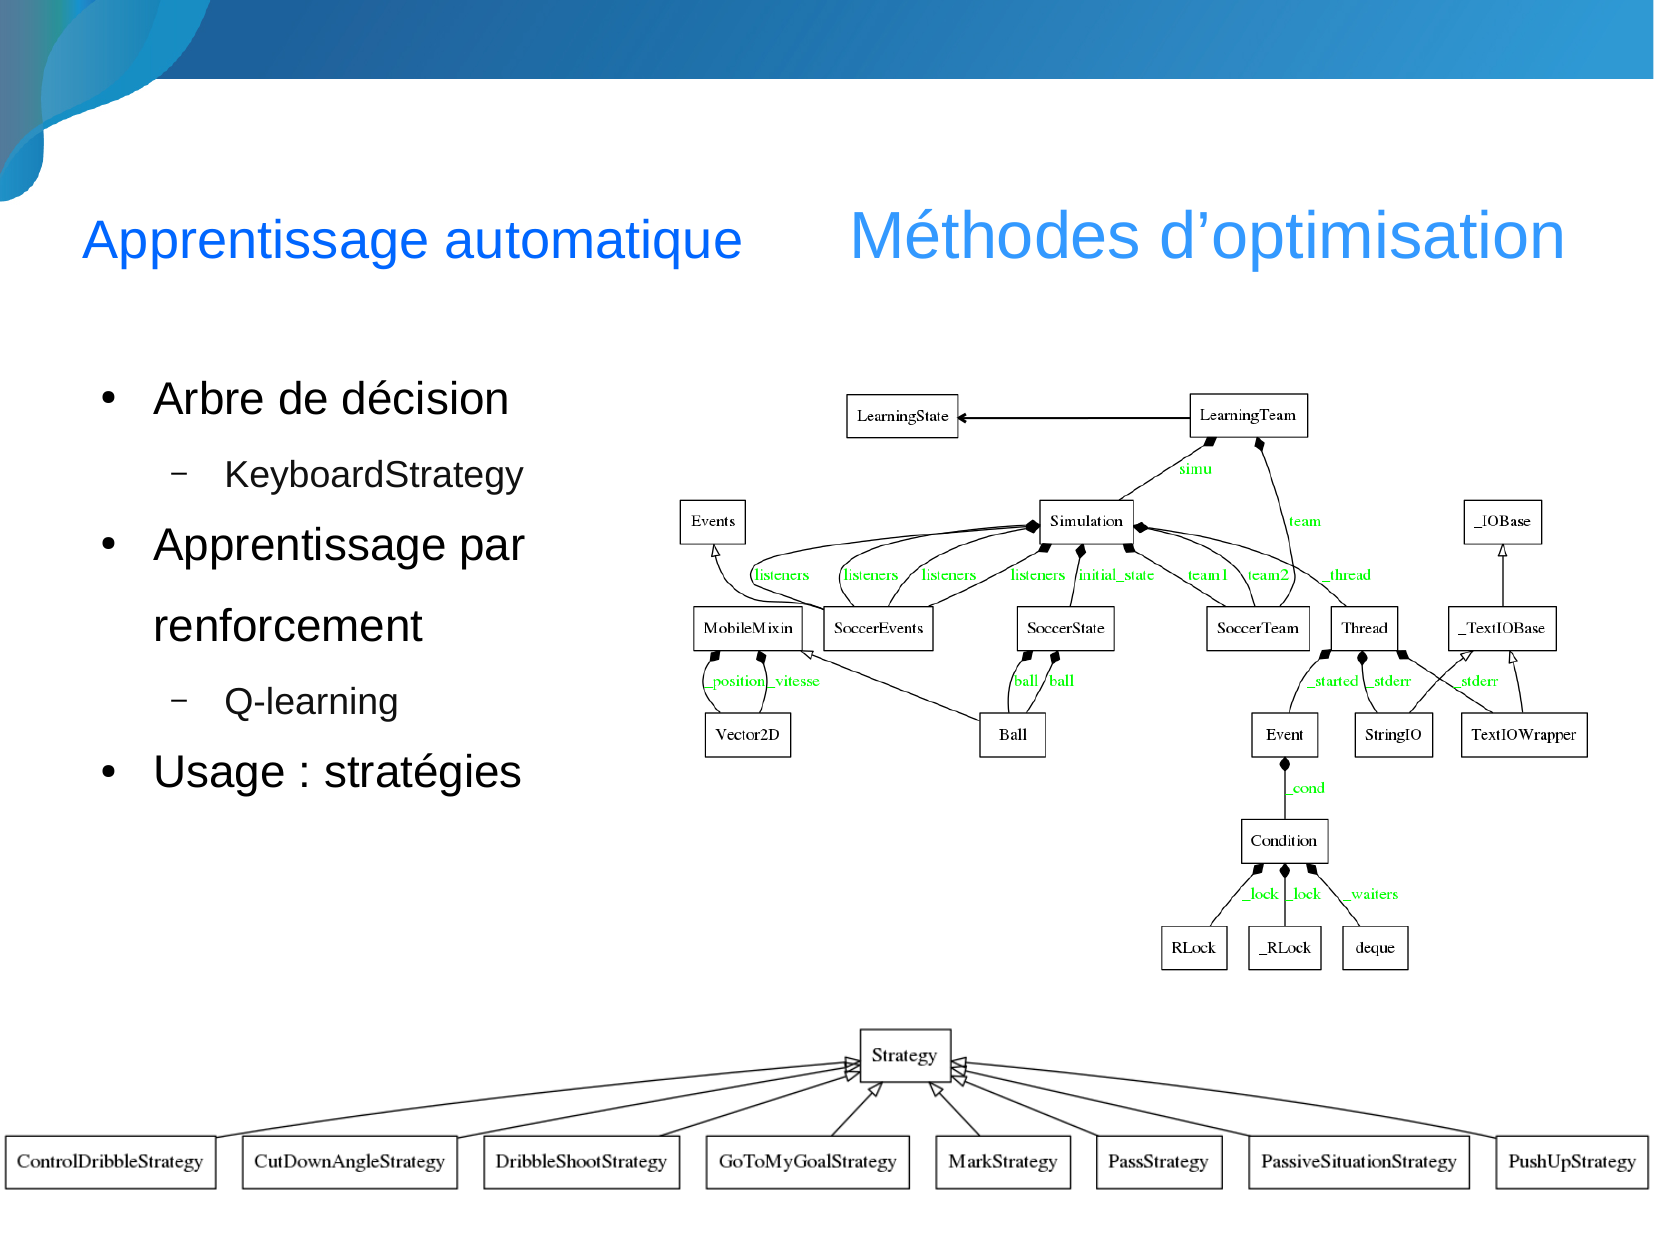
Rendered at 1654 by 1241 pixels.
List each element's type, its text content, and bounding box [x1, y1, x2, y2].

picture [0, 0, 1654, 1241]
list Arbre de décision KeyboardStrategy Apprentissage par renforcement Q-learning Usage : stratégies [82, 372, 1571, 968]
title Apprentissage automatique Méthodes d’optimisation [82, 139, 1571, 332]
